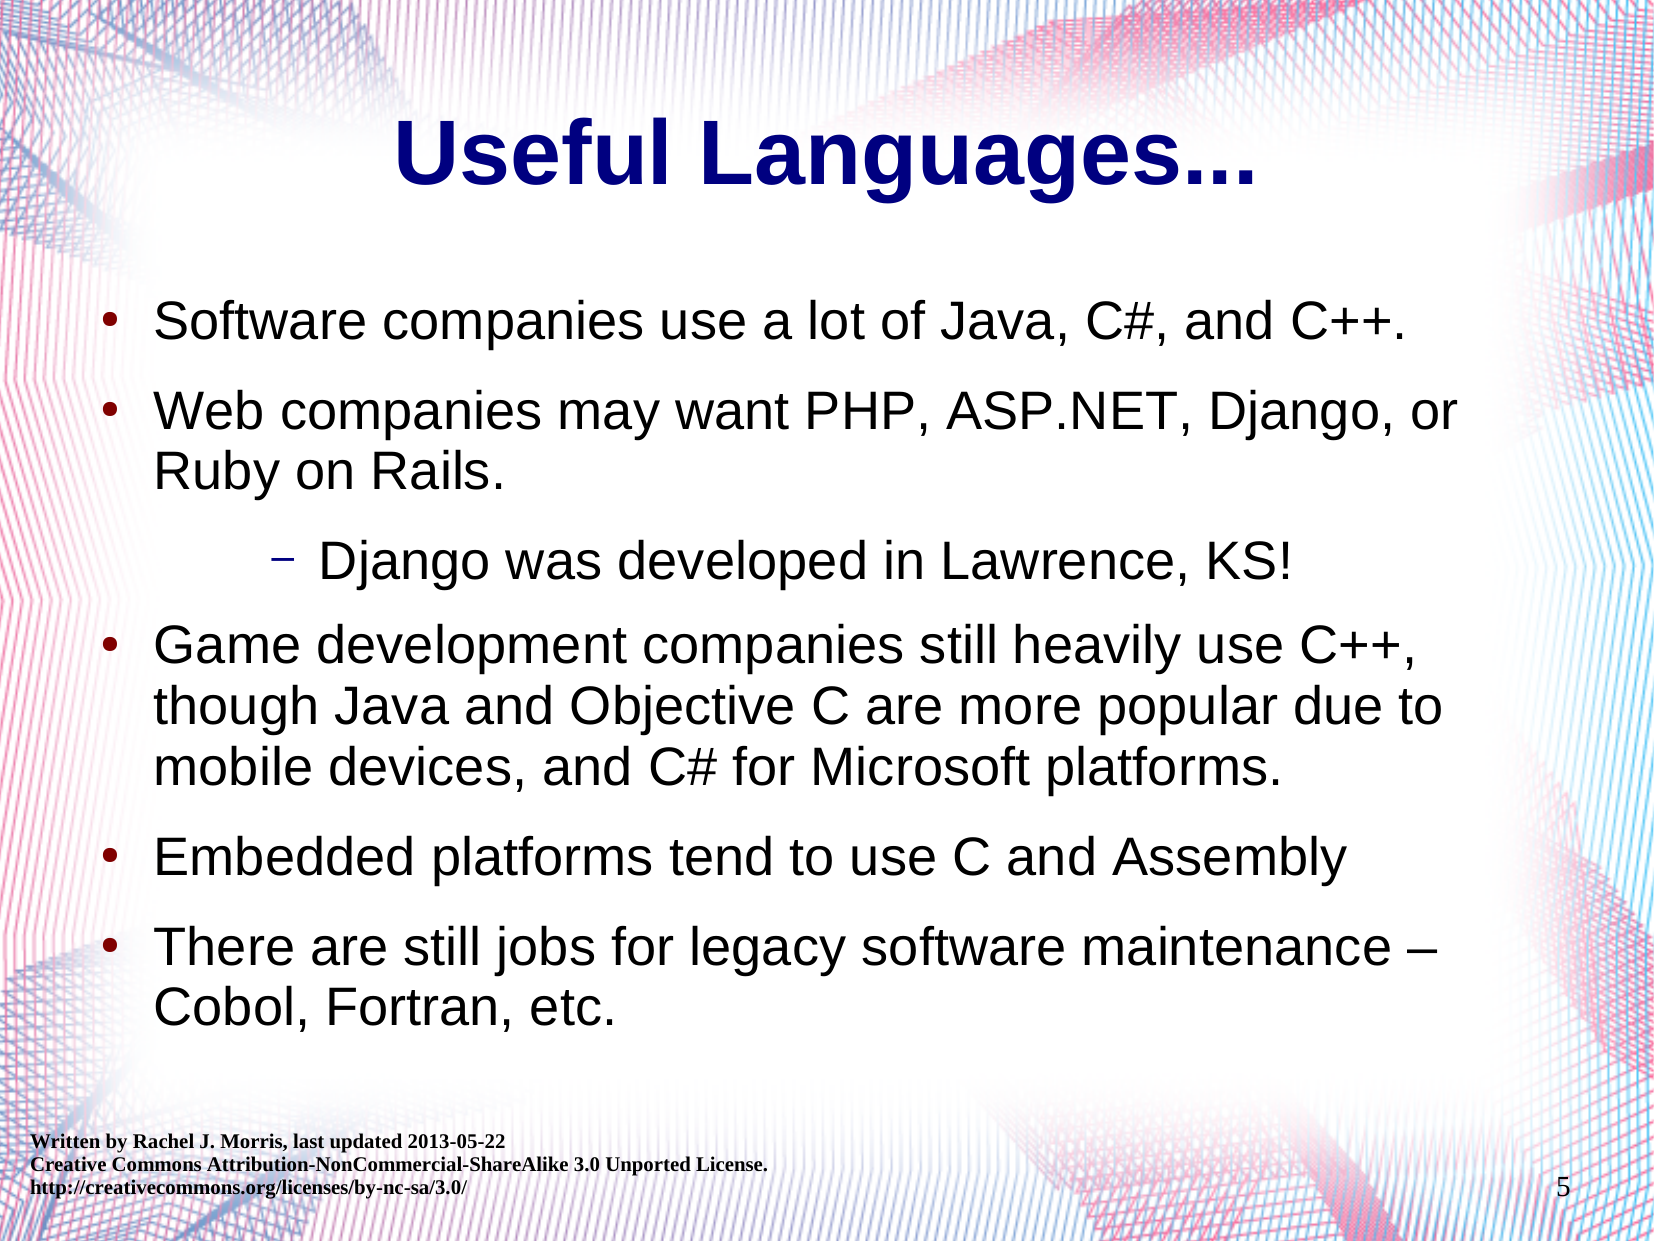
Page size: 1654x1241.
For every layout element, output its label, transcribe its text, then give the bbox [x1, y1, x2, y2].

picture [0, 0, 1654, 1241]
title Useful Languages... [82, 49, 1571, 257]
list Software companies use a lot of Java, C#, and C++. Web companies may want PHP, ASP.NET, Django, or Ruby on Rails. Django was developed in Lawrence, KS! Game development companies still heavily use C++, though Java and Objective C are more popular due to mobile devices, and C# for Microsoft platforms. Embedded platforms tend to use C and Assembly There are still jobs for legacy software maintenance – Cobol, Fortran, etc. [82, 290, 1571, 1038]
